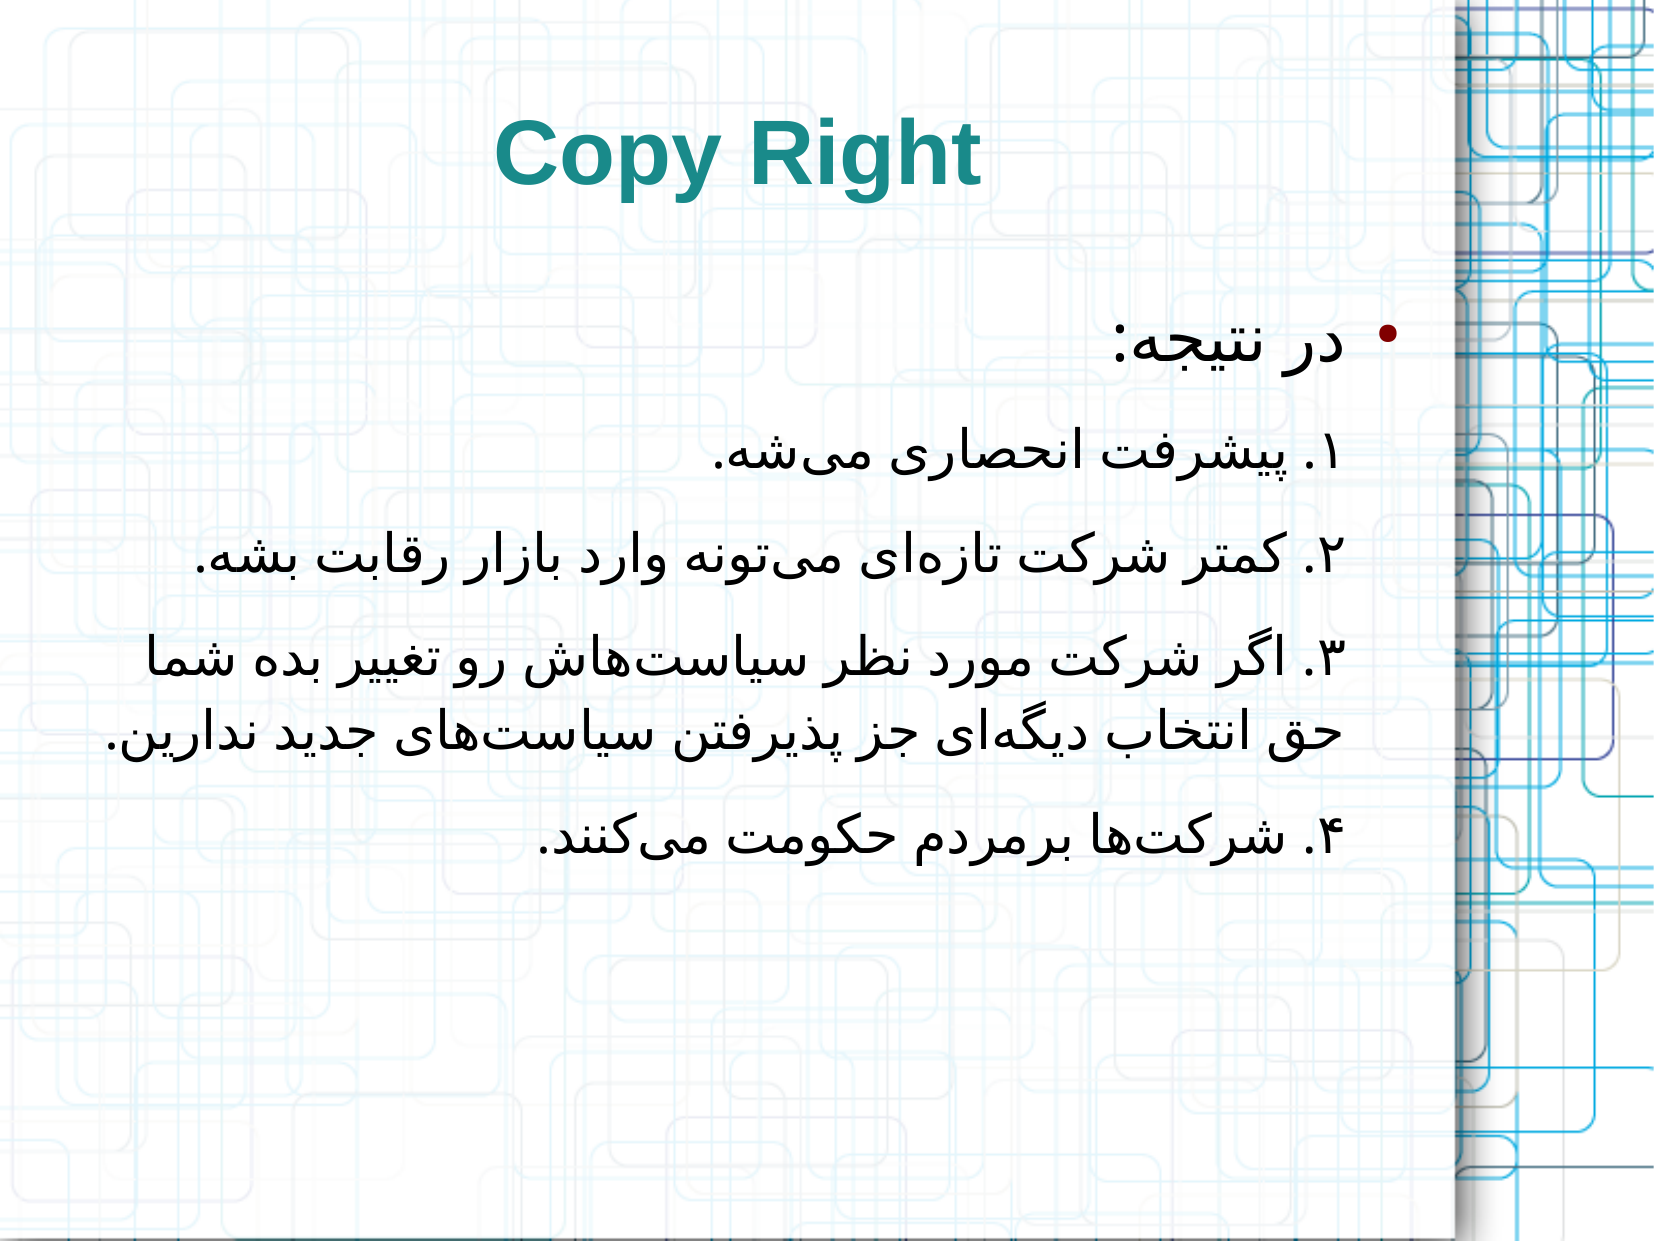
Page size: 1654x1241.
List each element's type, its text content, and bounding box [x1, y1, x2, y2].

list در نتیجه: ۱. پیشرفت انحصاری می‌شه. ۲. کمتر شرکت تازه‌ای می‌تونه وارد بازار رقابت بشه. ۳. اگر شرکت مورد نظر سیاست‌هاش رو تغییر بده شما حق انتخاب دیگه‌ای جز پذیرفتن سیاست‌های جدید ندارین. ۴. شرکت‌ها برمردم حکومت می‌کنند. [82, 290, 1418, 1109]
picture [0, 0, 1654, 1241]
title Copy Right [59, 49, 1418, 257]
